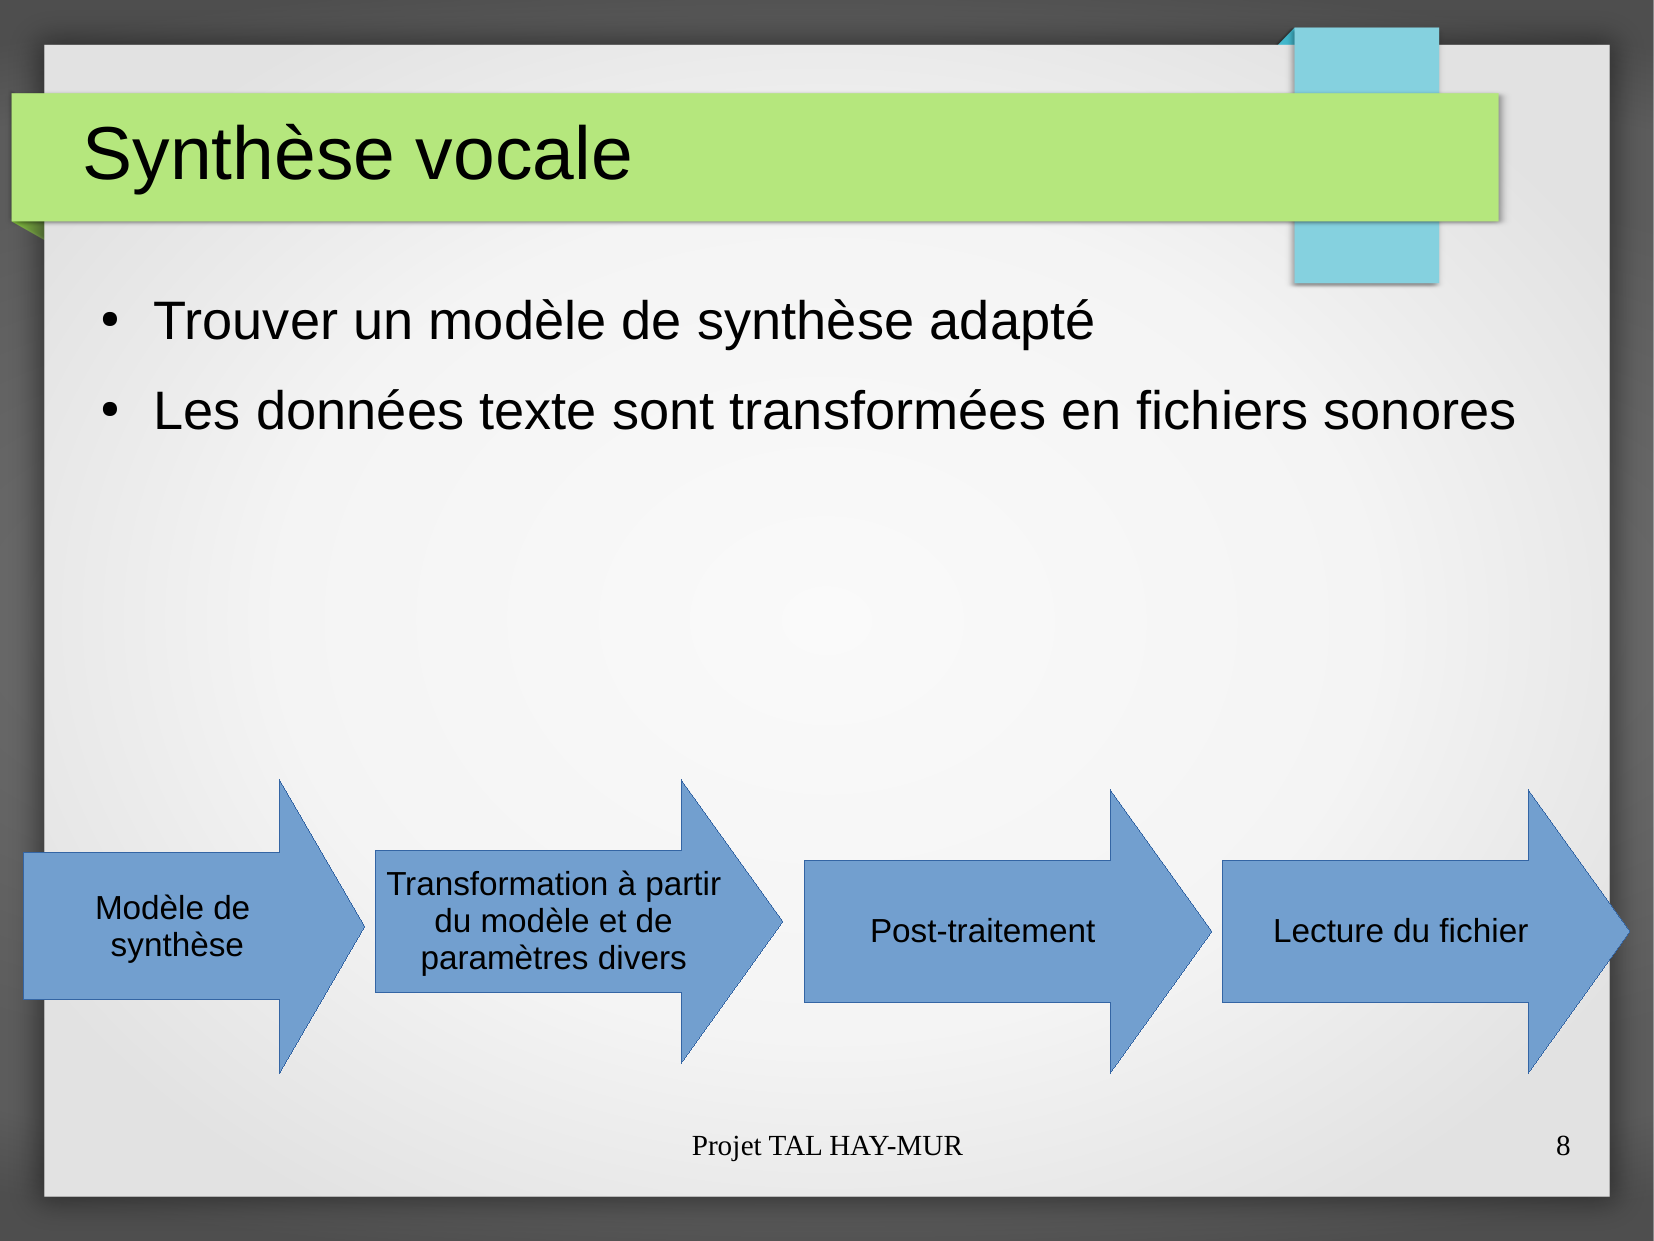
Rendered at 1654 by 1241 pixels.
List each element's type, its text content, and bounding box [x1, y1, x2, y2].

text_box Transformation à partir du modèle et de paramètres divers [375, 779, 783, 1064]
text_box Lecture du fichier [1222, 789, 1630, 1074]
title Synthèse vocale [82, 94, 1264, 213]
text_box Modèle de synthèse [23, 779, 365, 1074]
picture [0, 0, 1654, 1241]
list Trouver un modèle de synthèse adapté Les données texte sont transformées en fichiers sonores [82, 290, 1571, 626]
text_box Post-traitement [804, 789, 1212, 1074]
